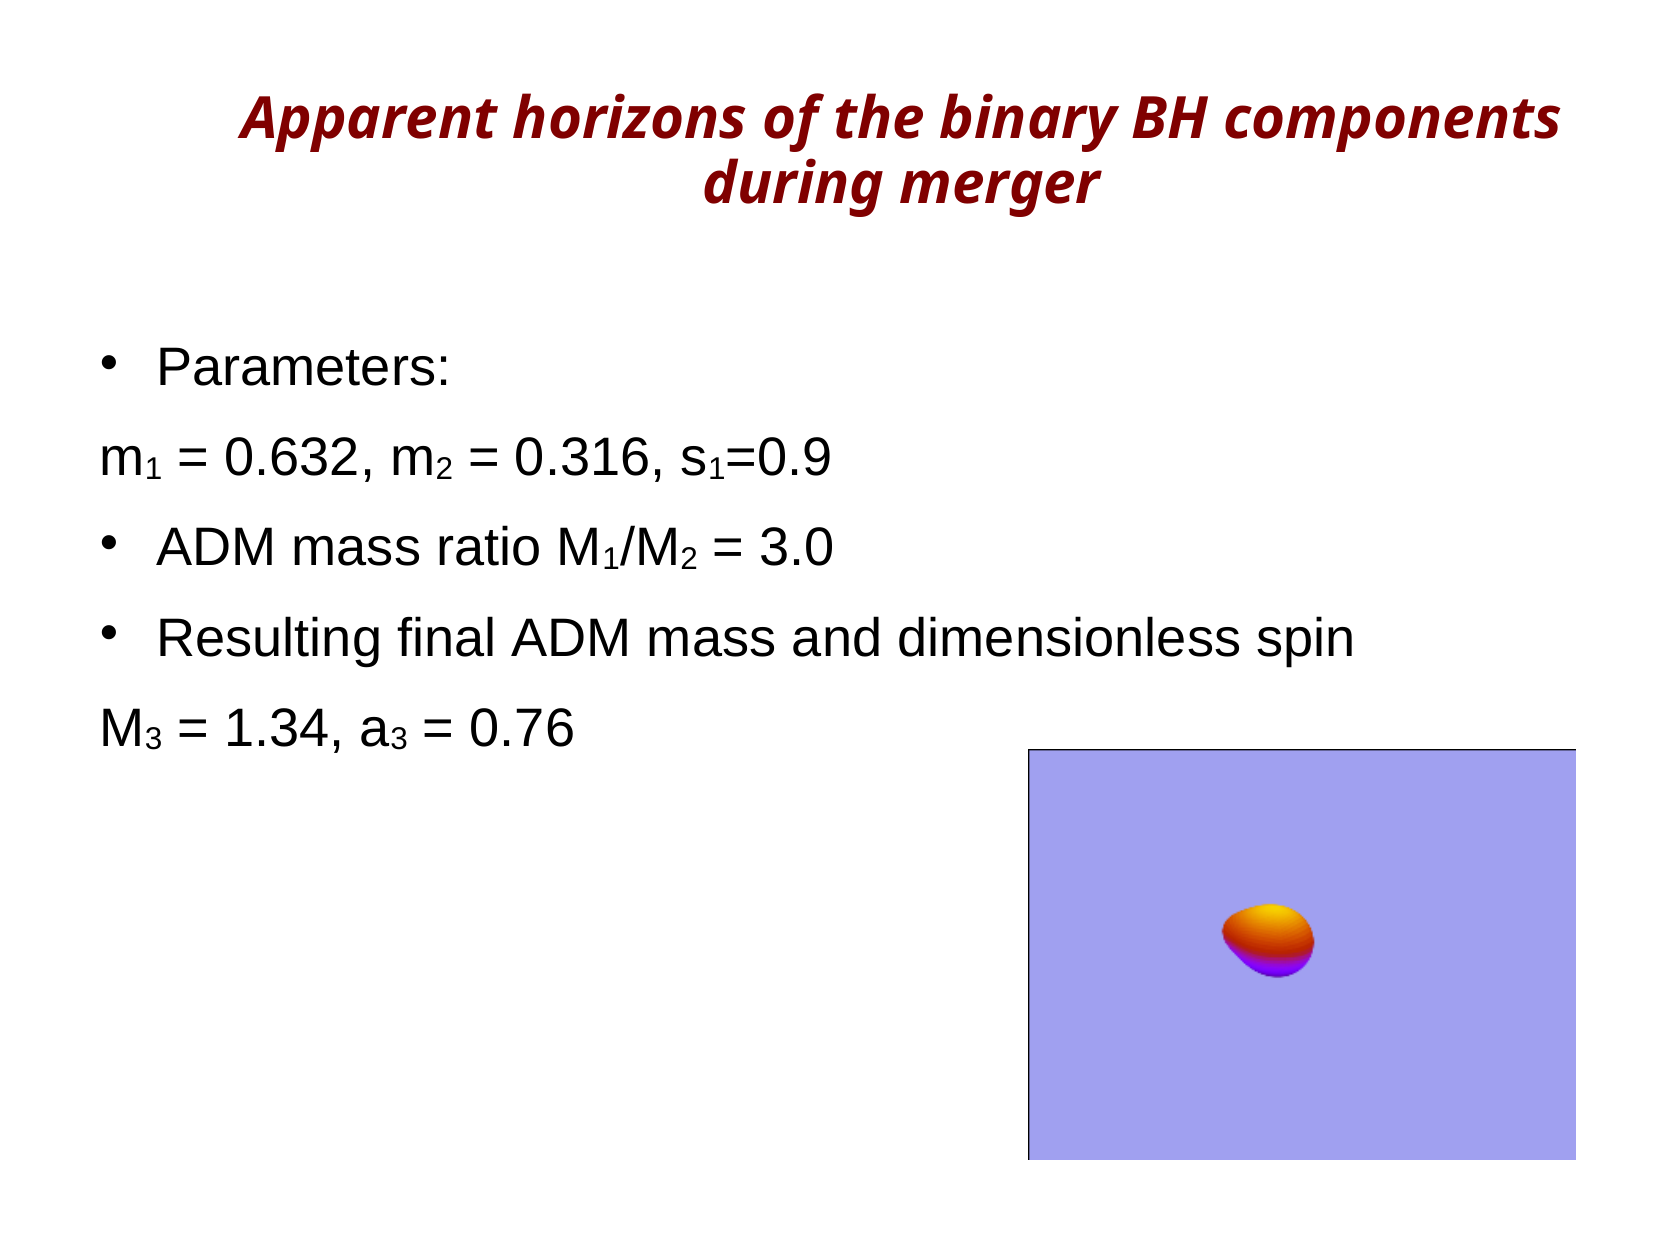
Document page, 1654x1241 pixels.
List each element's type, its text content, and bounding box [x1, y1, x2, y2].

text_box Apparent horizons of the binary BH components during merger [150, 41, 1654, 263]
picture [1028, 749, 1576, 1160]
text_box Parameters: m1 = 0.632, m2 = 0.316, s1=0.9 ADM mass ratio M1/M2 = 3.0 Resulting final ADM mass and dimensionless spin M3 = 1.34, a3 = 0.76 [99, 337, 1576, 1163]
